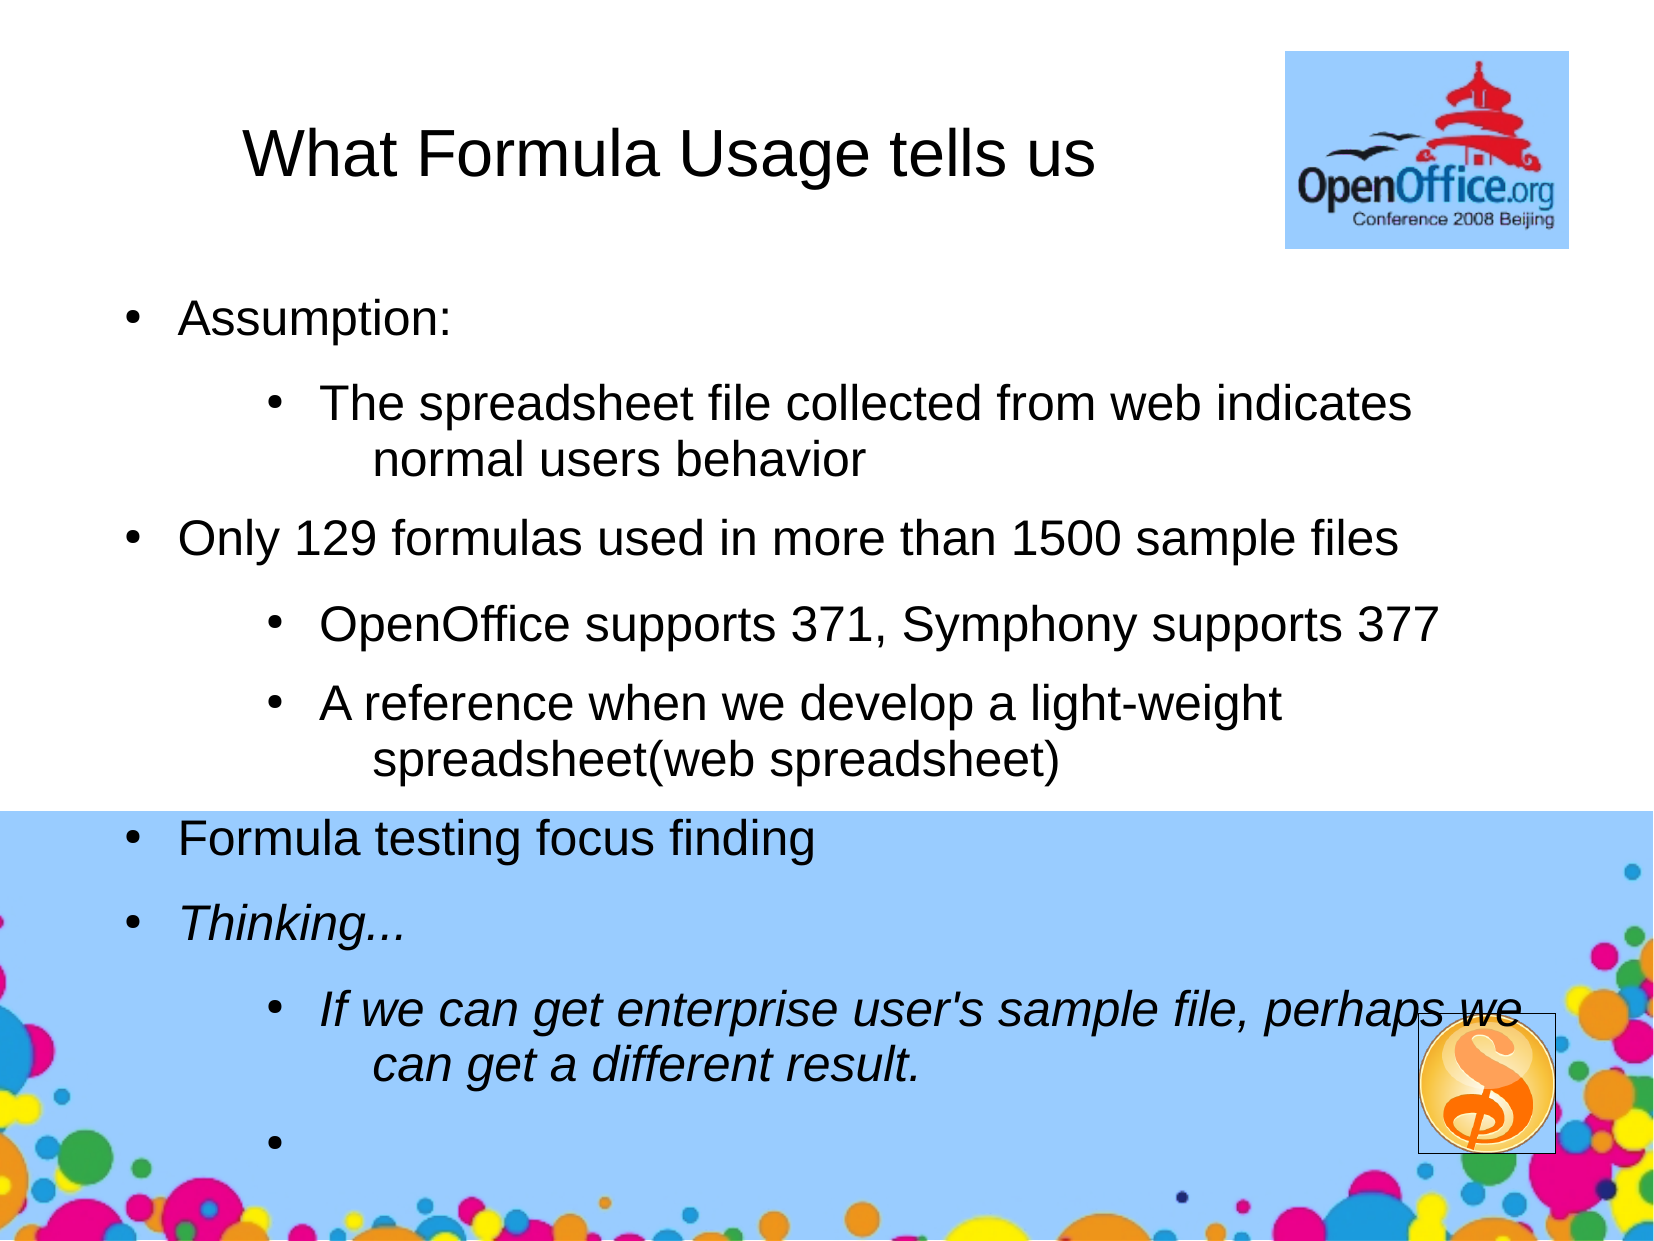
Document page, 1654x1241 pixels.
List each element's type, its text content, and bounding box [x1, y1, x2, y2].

picture [1285, 51, 1569, 250]
list Assumption: The spreadsheet file collected from web indicates normal users behavior Only 129 formulas used in more than 1500 sample files OpenOffice supports 371, Symphony supports 377 A reference when we develop a light-weight spreadsheet(web spreadsheet) Formula testing focus finding Thinking... If we can get enterprise user's sample file, perhaps we can get a different result. [88, 290, 1577, 1183]
title What Formula Usage tells us [82, 49, 1258, 257]
picture [0, 810, 1654, 1241]
